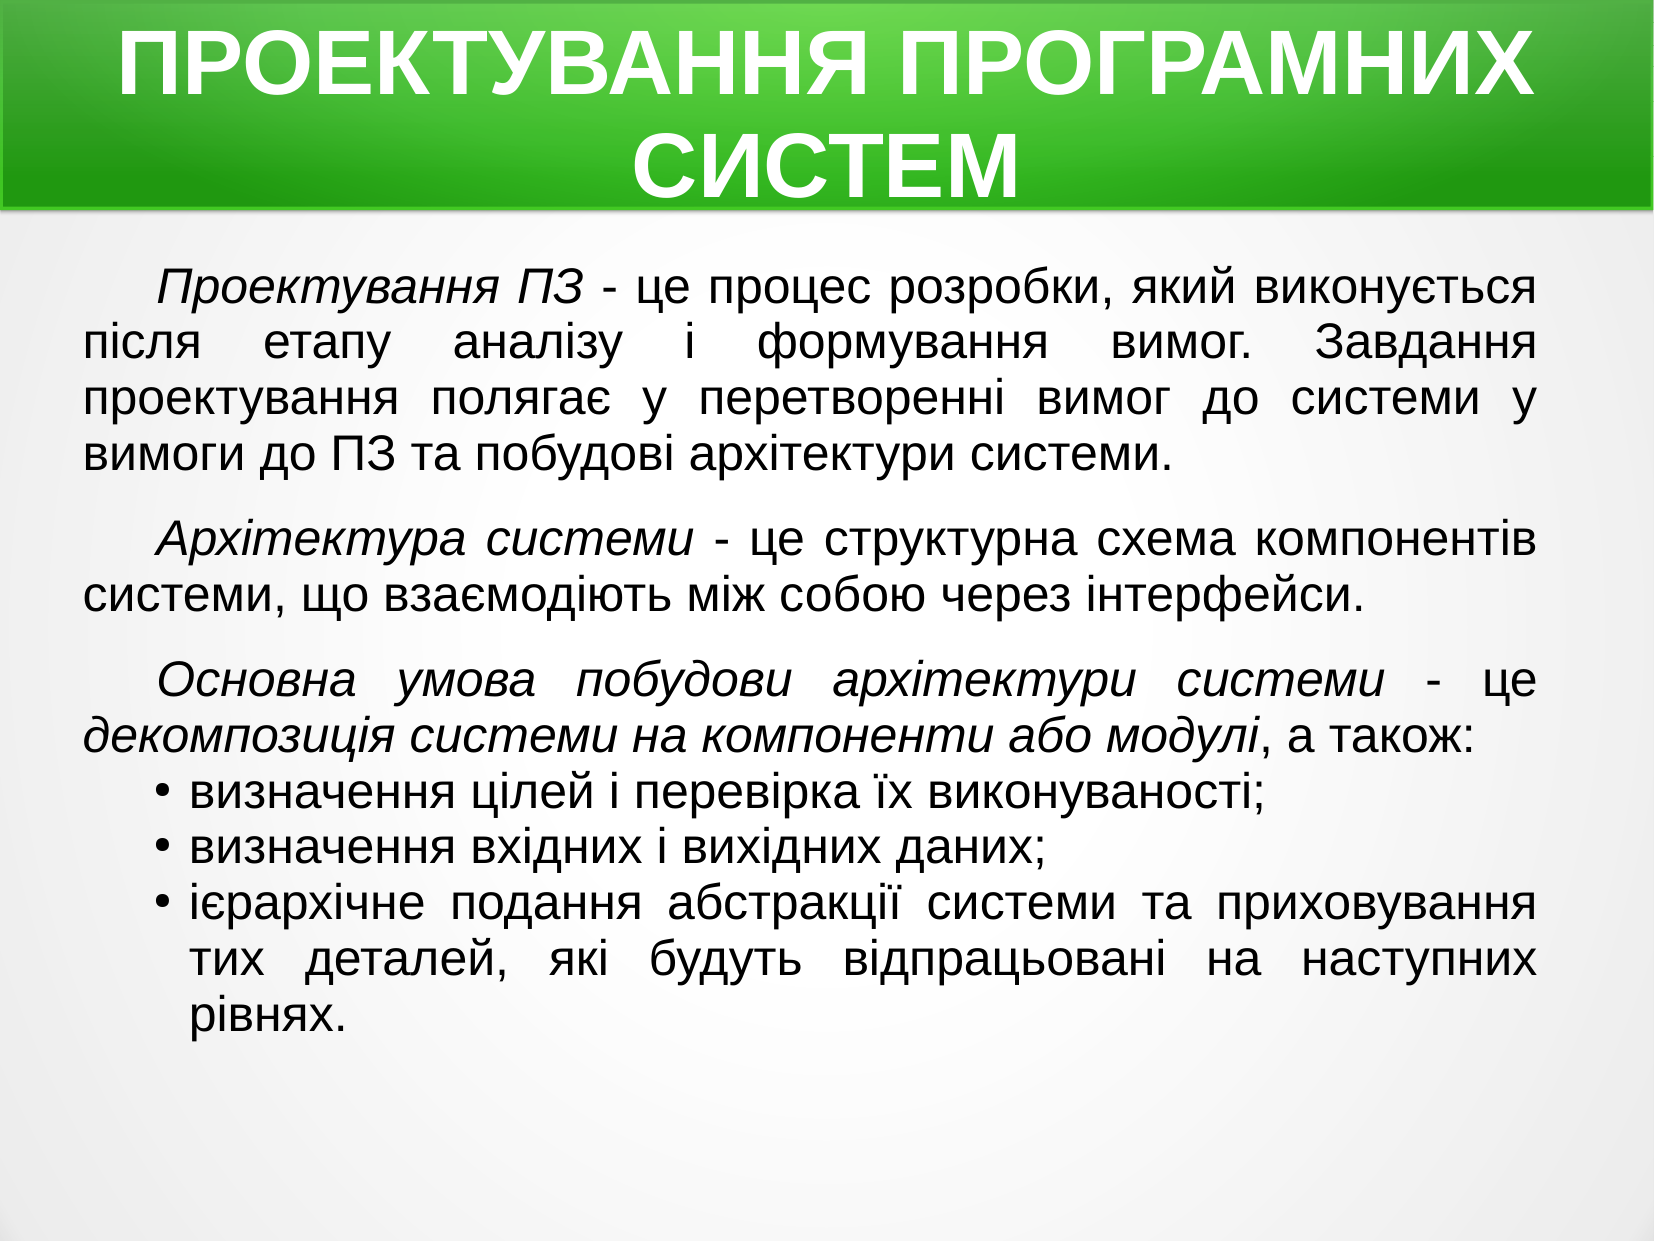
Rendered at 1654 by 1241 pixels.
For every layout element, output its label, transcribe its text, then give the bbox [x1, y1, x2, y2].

subtitle Проектування ПЗ - це процес розробки, який виконується піс­ля етапу аналізу і формування вимог. Завдання проектування полягає у перетворенні вимог до системи у вимоги до ПЗ та побудові архітектури системи. Архітектура системи - це структурна схема компонентів системи, що взаємодіють між собою через інтерфейси. Основна умова побудови архітектури системи - це декомпозиція системи на компоненти або модулі, а також: визначення цілей і перевірка їх виконуваності; визначення вхідних і вихідних даних; ієрархічне подання абстракції системи та приховування тих деталей, які будуть відпрацьовані на наступних рівнях. [82, 257, 1538, 1042]
title ПРОЕКТУВАННЯ ПРОГРАМНИХ СИСТЕМ [82, 11, 1571, 217]
